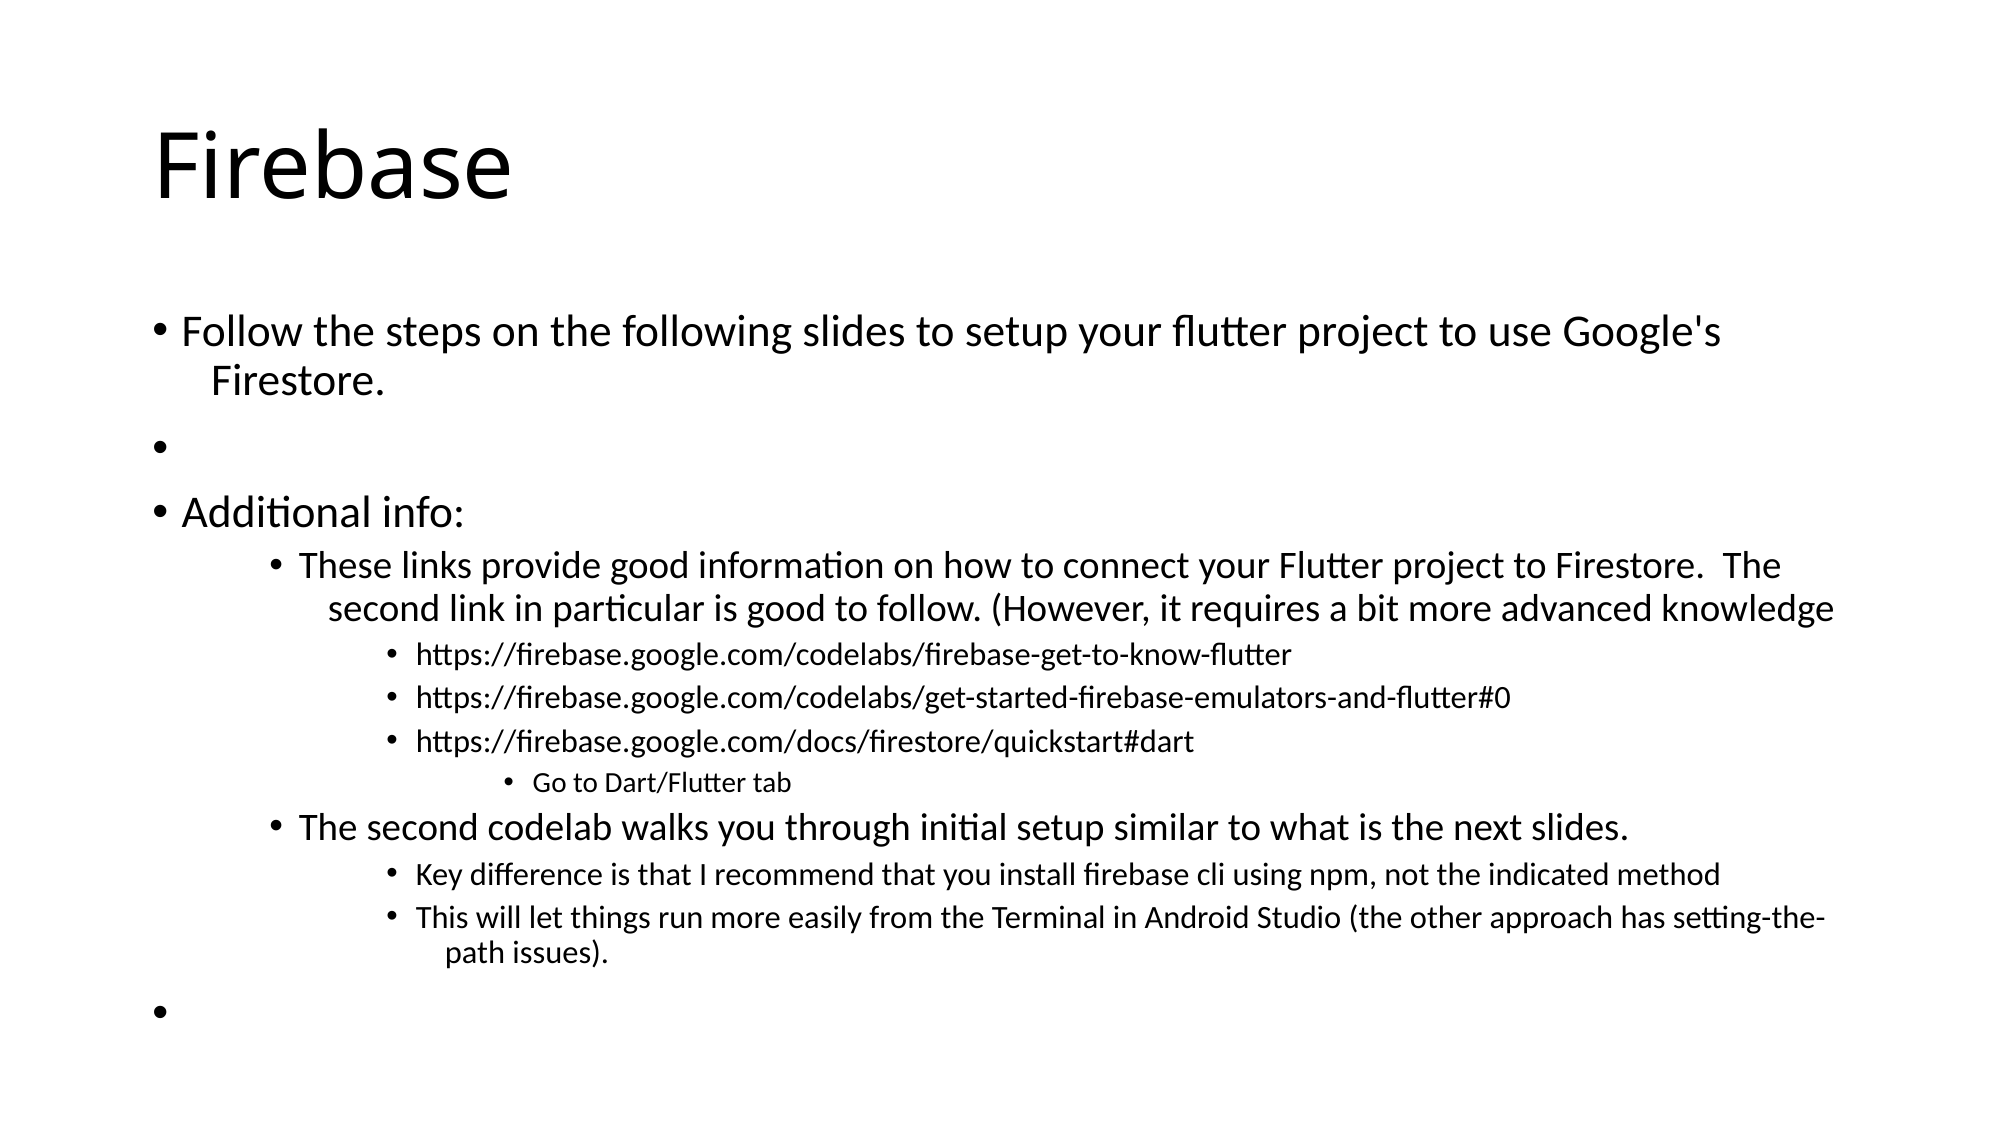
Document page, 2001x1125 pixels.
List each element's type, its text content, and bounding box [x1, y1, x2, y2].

list Follow the steps on the following slides to setup your flutter project to use Google's Firestore. Additional info: These links provide good information on how to connect your Flutter project to Firestore. The second link in particular is good to follow. (However, it requires a bit more advanced knowledge https://firebase.google.com/codelabs/firebase-get-to-know-flutter https://firebase.google.com/codelabs/get-started-firebase-emulators-and-flutter#0 https://firebase.google.com/docs/firestore/quickstart#dart Go to Dart/Flutter tab The second codelab walks you through initial setup similar to what is the next slides. Key difference is that I recommend that you install firebase cli using npm, not the indicated method This will let things run more easily from the Terminal in Android Studio (the other approach has setting-the-path issues). [137, 299, 1863, 1014]
title Firebase [137, 59, 1863, 278]
